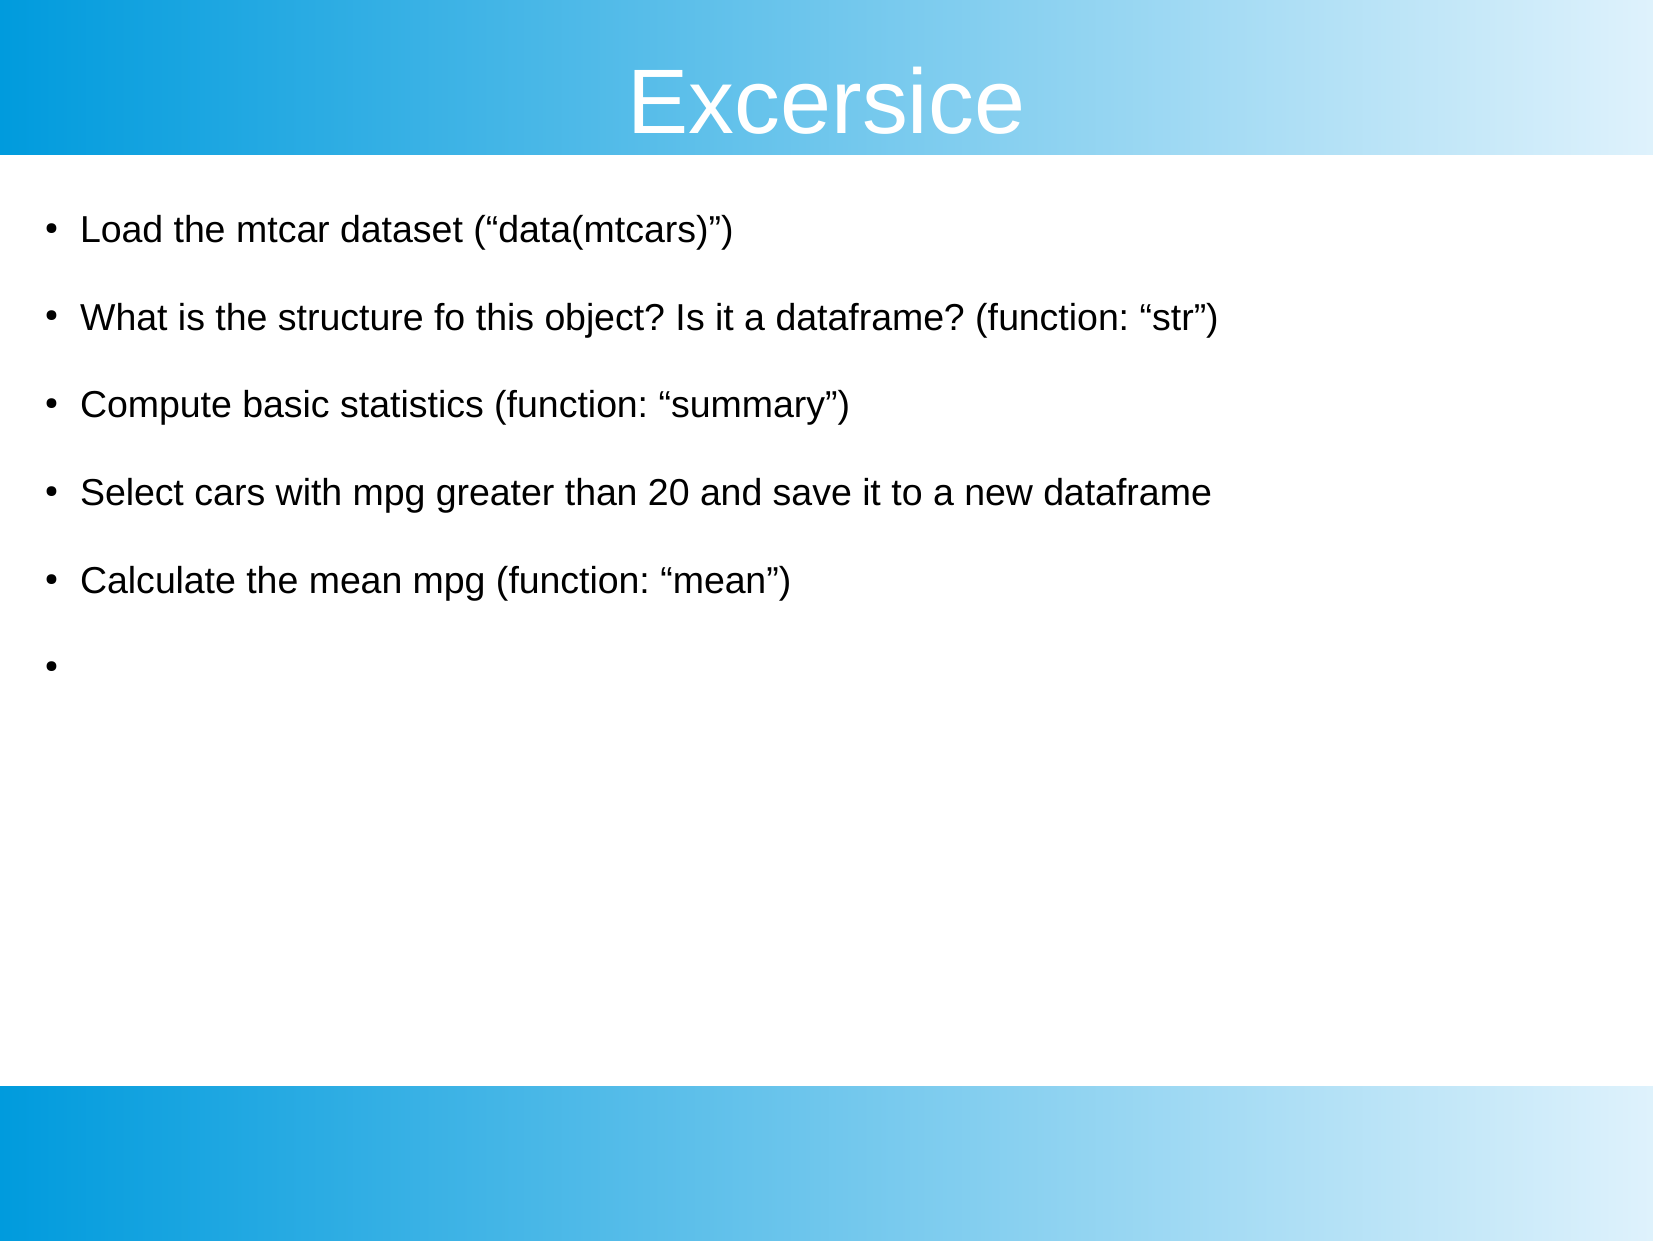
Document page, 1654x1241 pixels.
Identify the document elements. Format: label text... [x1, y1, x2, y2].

title Excersice [82, 49, 1571, 155]
text_box Load the mtcar dataset (“data(mtcars)”) What is the structure fo this object? Is it a dataframe? (function: “str”) Compute basic statistics (function: “summary”) Select cars with mpg greater than 20 and save it to a new dataframe Calculate the mean mpg (function: “mean”) [30, 180, 1561, 697]
